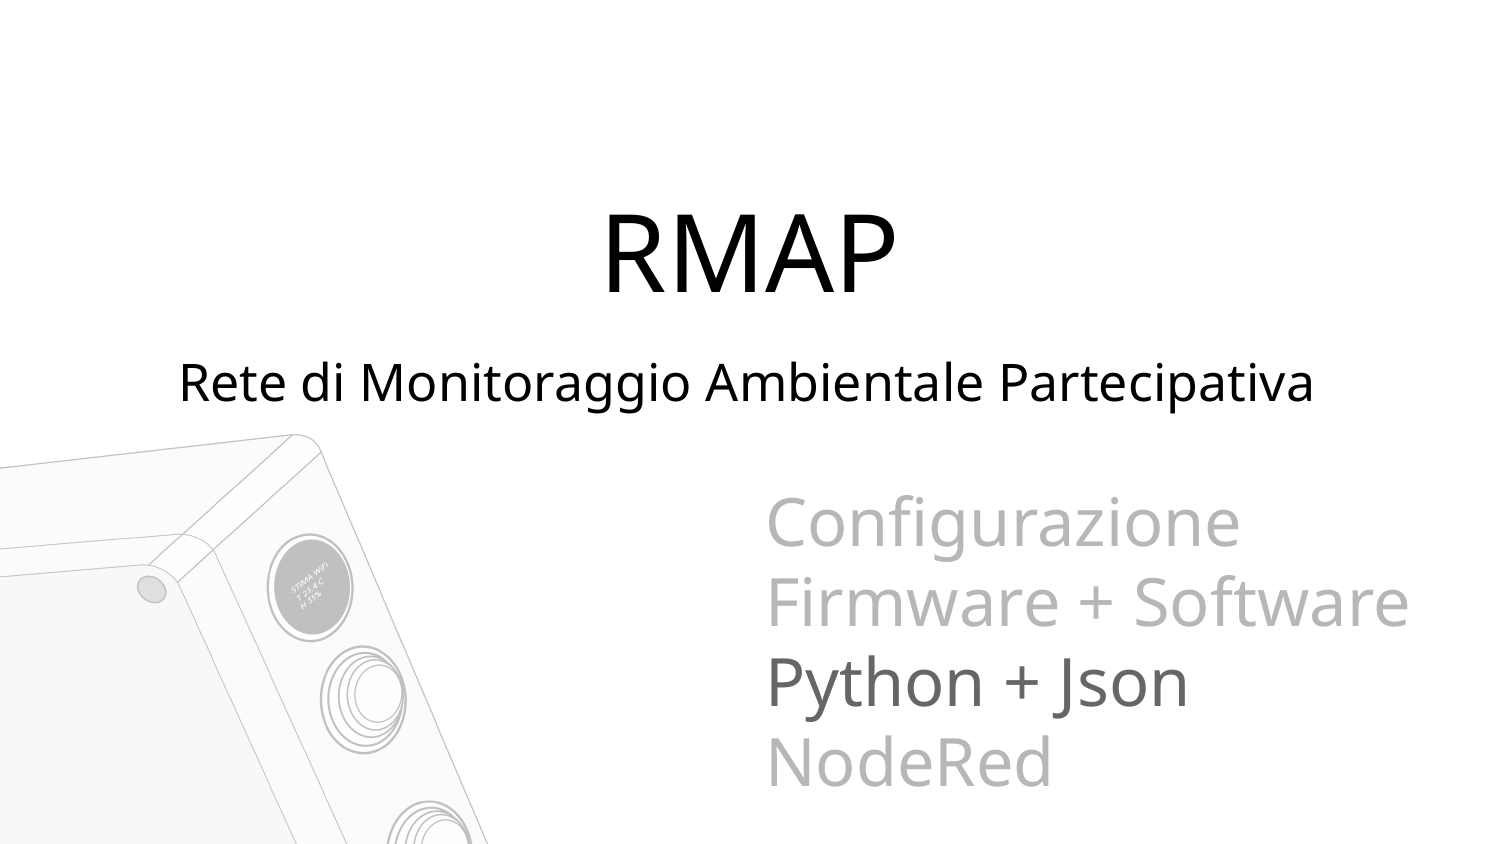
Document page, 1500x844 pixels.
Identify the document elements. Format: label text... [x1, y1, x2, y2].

text_box Configurazione Firmware + Software Python + Json NodeRed [749, 464, 1448, 815]
title RMAP [51, 122, 1449, 459]
picture [0, 434, 492, 844]
subtitle Rete di Monitoraggio Ambientale Partecipativa [49, 334, 1447, 465]
